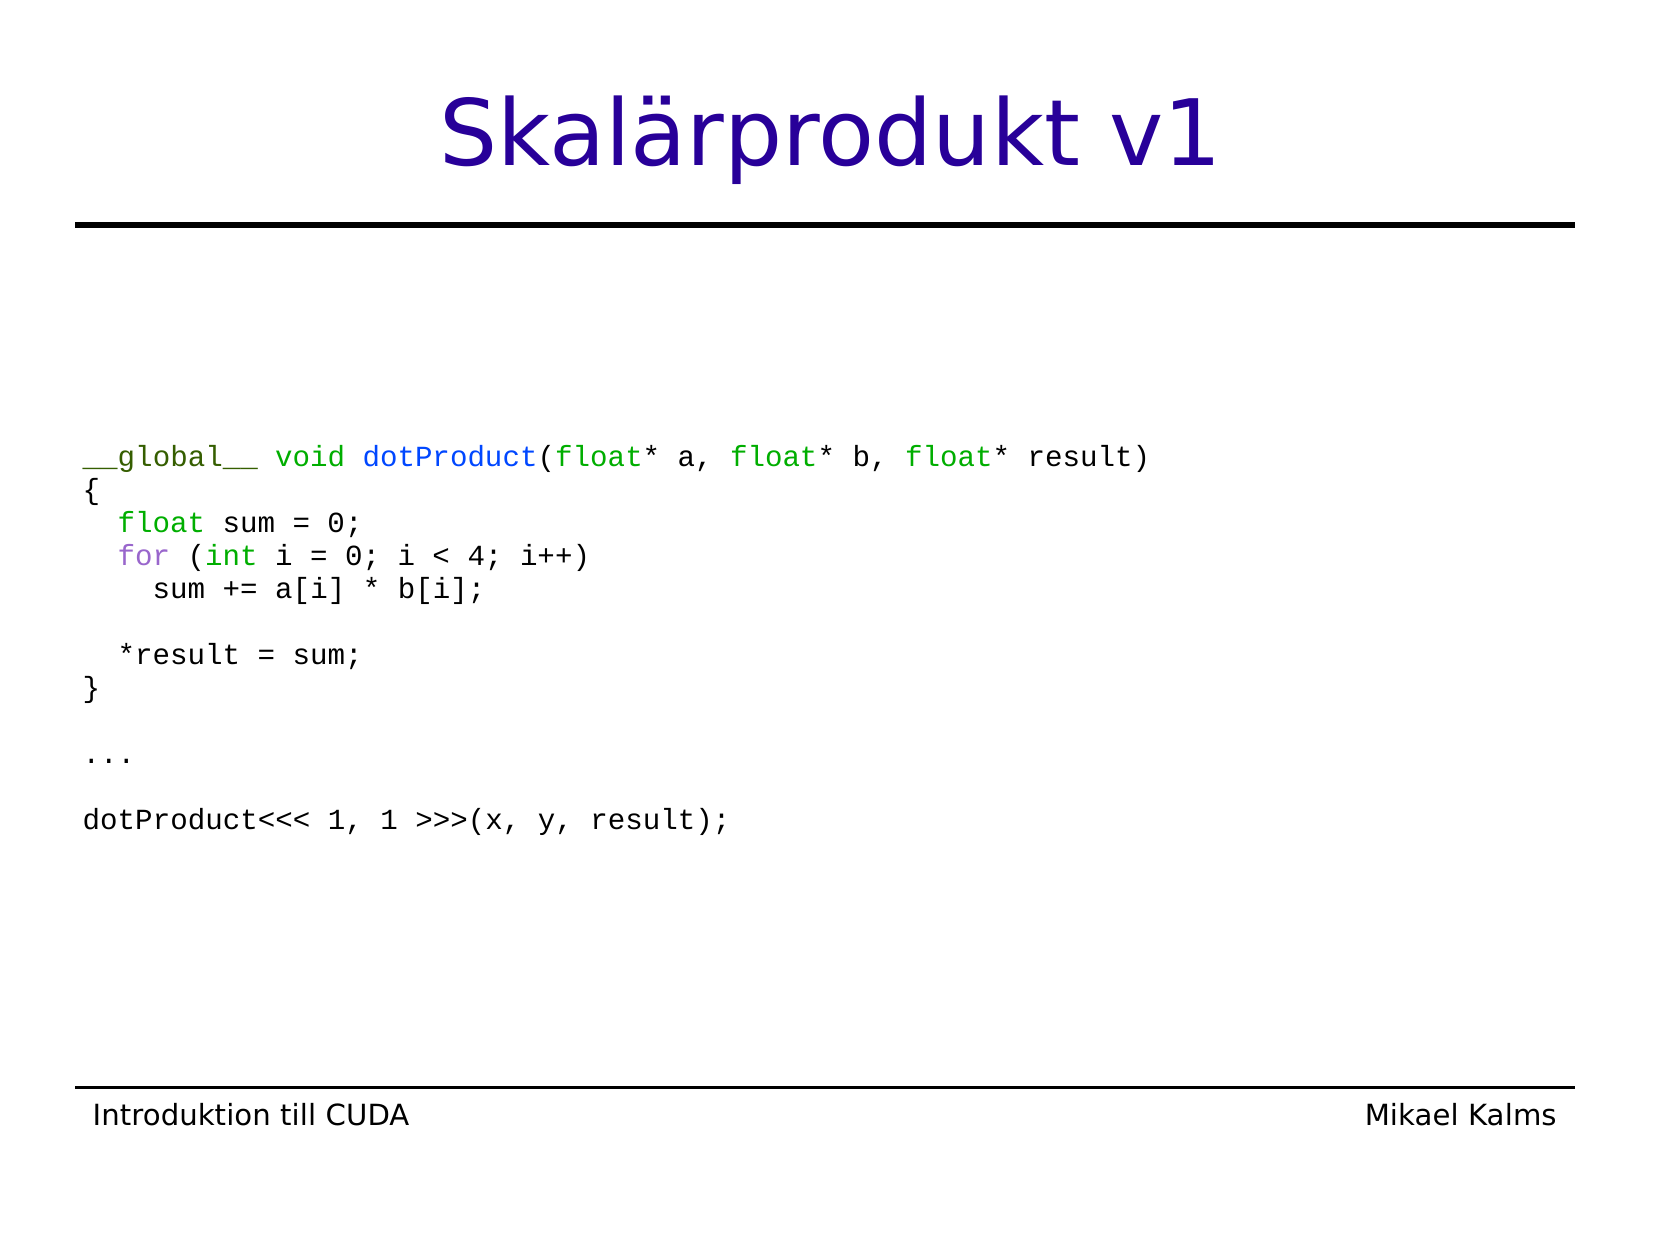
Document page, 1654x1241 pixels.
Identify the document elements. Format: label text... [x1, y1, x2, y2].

text_box __global__ void dotProduct(float* a, float* b, float* result) { float sum = 0; for (int i = 0; i < 4; i++) sum += a[i] * b[i]; *result = sum; } ... dotProduct<<< 1, 1 >>>(x, y, result); [82, 300, 1571, 1013]
title Skalärprodukt v1 [86, 37, 1576, 231]
text_box Introduktion till CUDA [75, 1087, 428, 1143]
text_box Mikael Kalms [1347, 1087, 1576, 1143]
